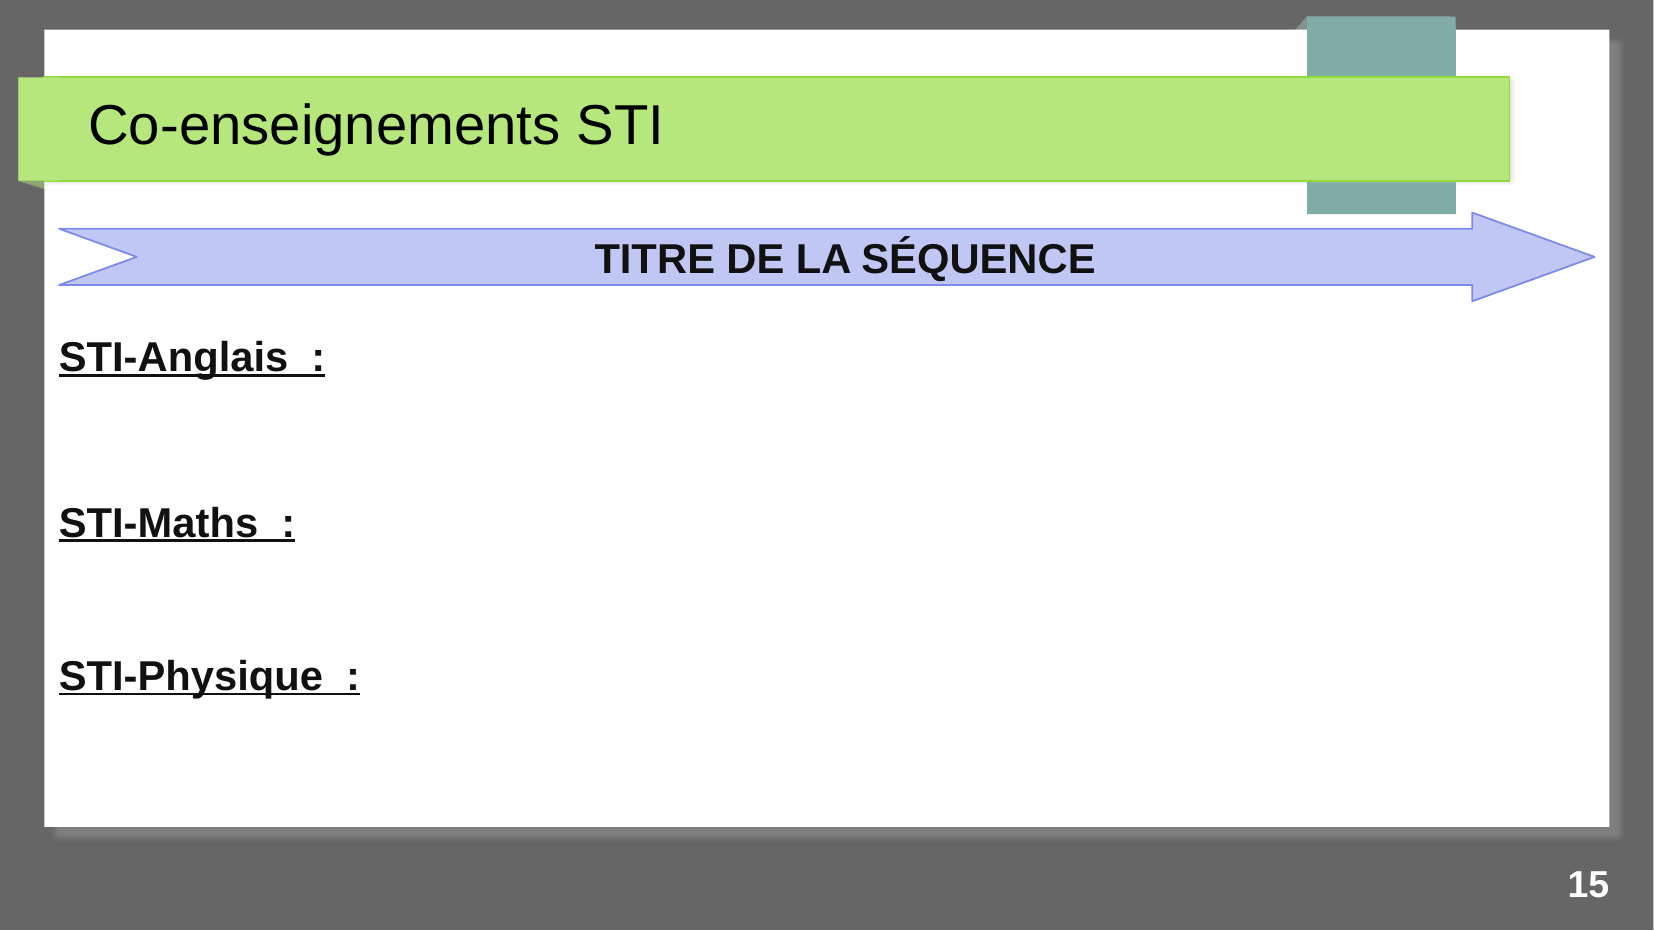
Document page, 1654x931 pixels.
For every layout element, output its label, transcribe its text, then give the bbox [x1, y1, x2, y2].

list TITRE DE LA SÉQUENCE [210, 234, 1481, 284]
list STI-Physique : [59, 649, 1549, 703]
text_box [59, 212, 1595, 302]
list STI-Maths : [59, 496, 1549, 550]
title Co-enseignements STI [88, 73, 1506, 178]
text_box <numéro> [974, 856, 1625, 916]
list STI-Anglais : [59, 330, 1549, 384]
